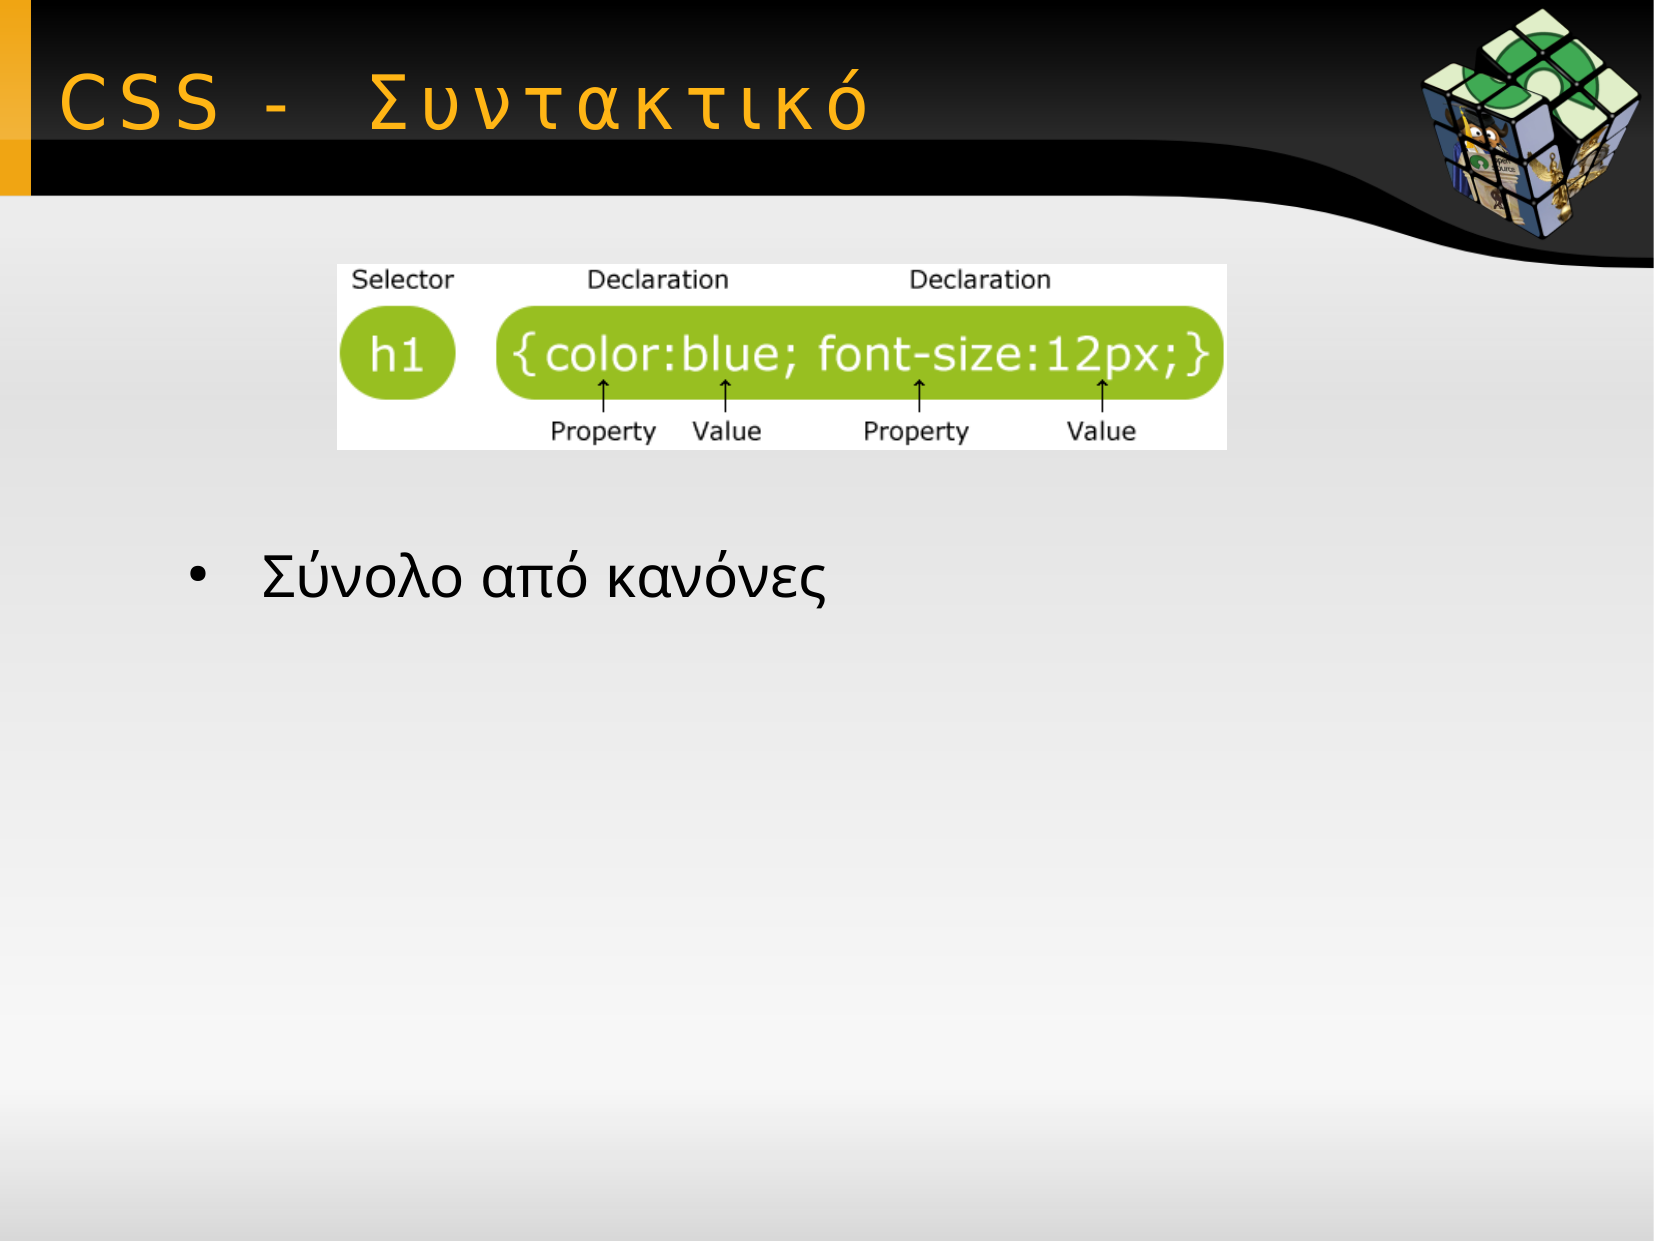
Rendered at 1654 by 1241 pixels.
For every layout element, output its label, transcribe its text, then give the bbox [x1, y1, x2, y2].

picture [0, 0, 1654, 1241]
title CSS - Συντακτικό [59, 29, 1270, 178]
subtitle Σύνολο από κανόνες [187, 495, 1534, 1201]
